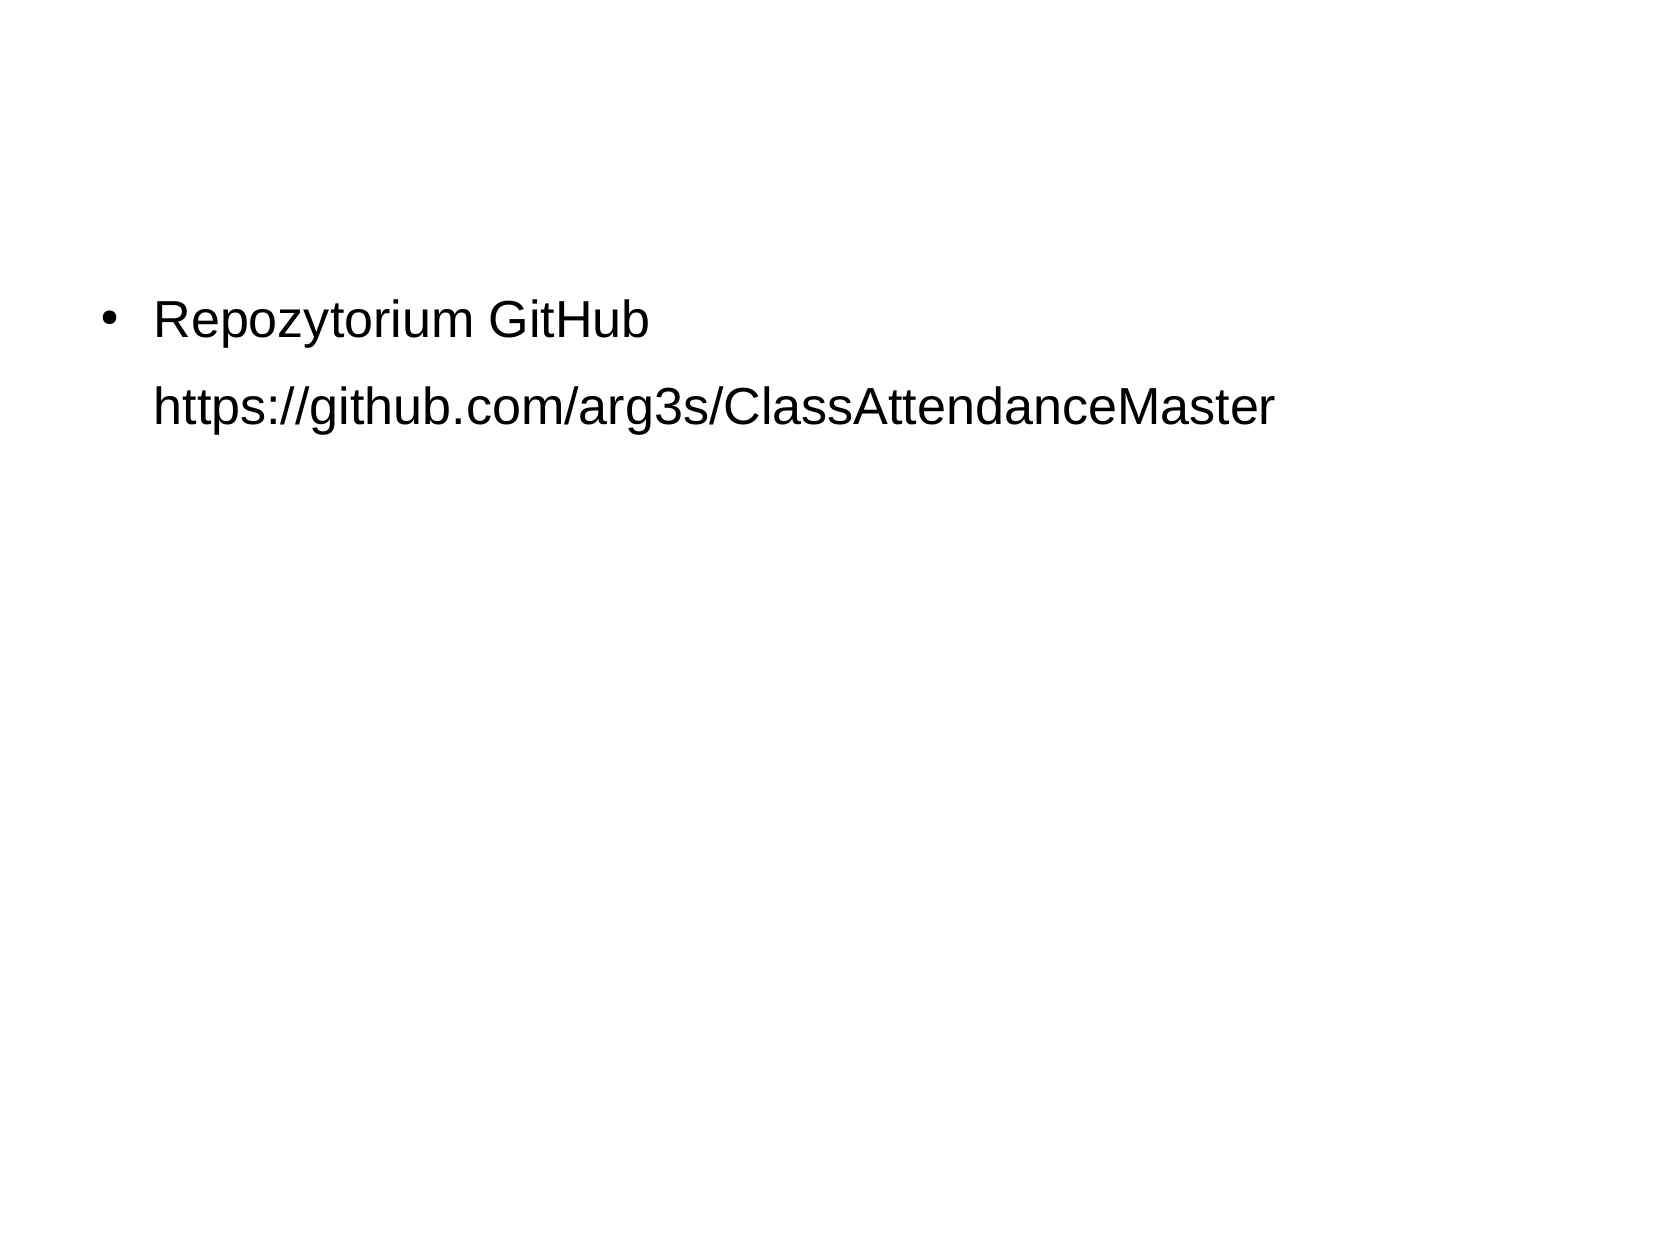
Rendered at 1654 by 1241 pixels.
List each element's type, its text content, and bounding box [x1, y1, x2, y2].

list Repozytorium GitHub https://github.com/arg3s/ClassAttendanceMaster [82, 290, 1571, 1109]
